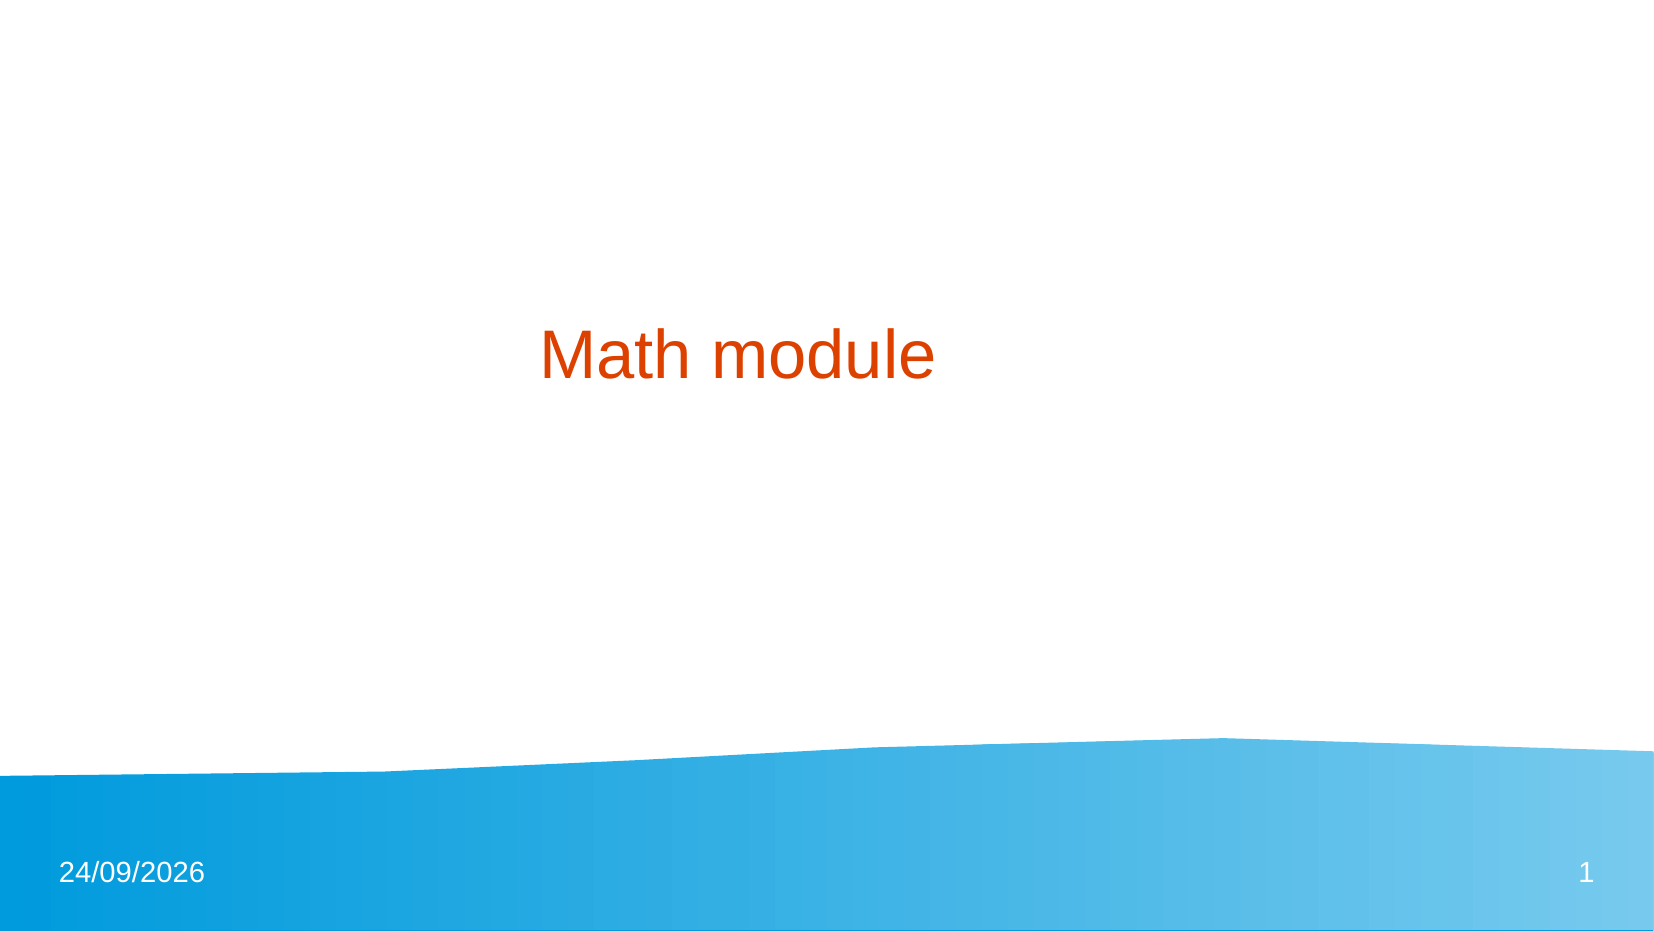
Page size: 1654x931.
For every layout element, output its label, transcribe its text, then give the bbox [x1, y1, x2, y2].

title Math module [0, 265, 1477, 443]
